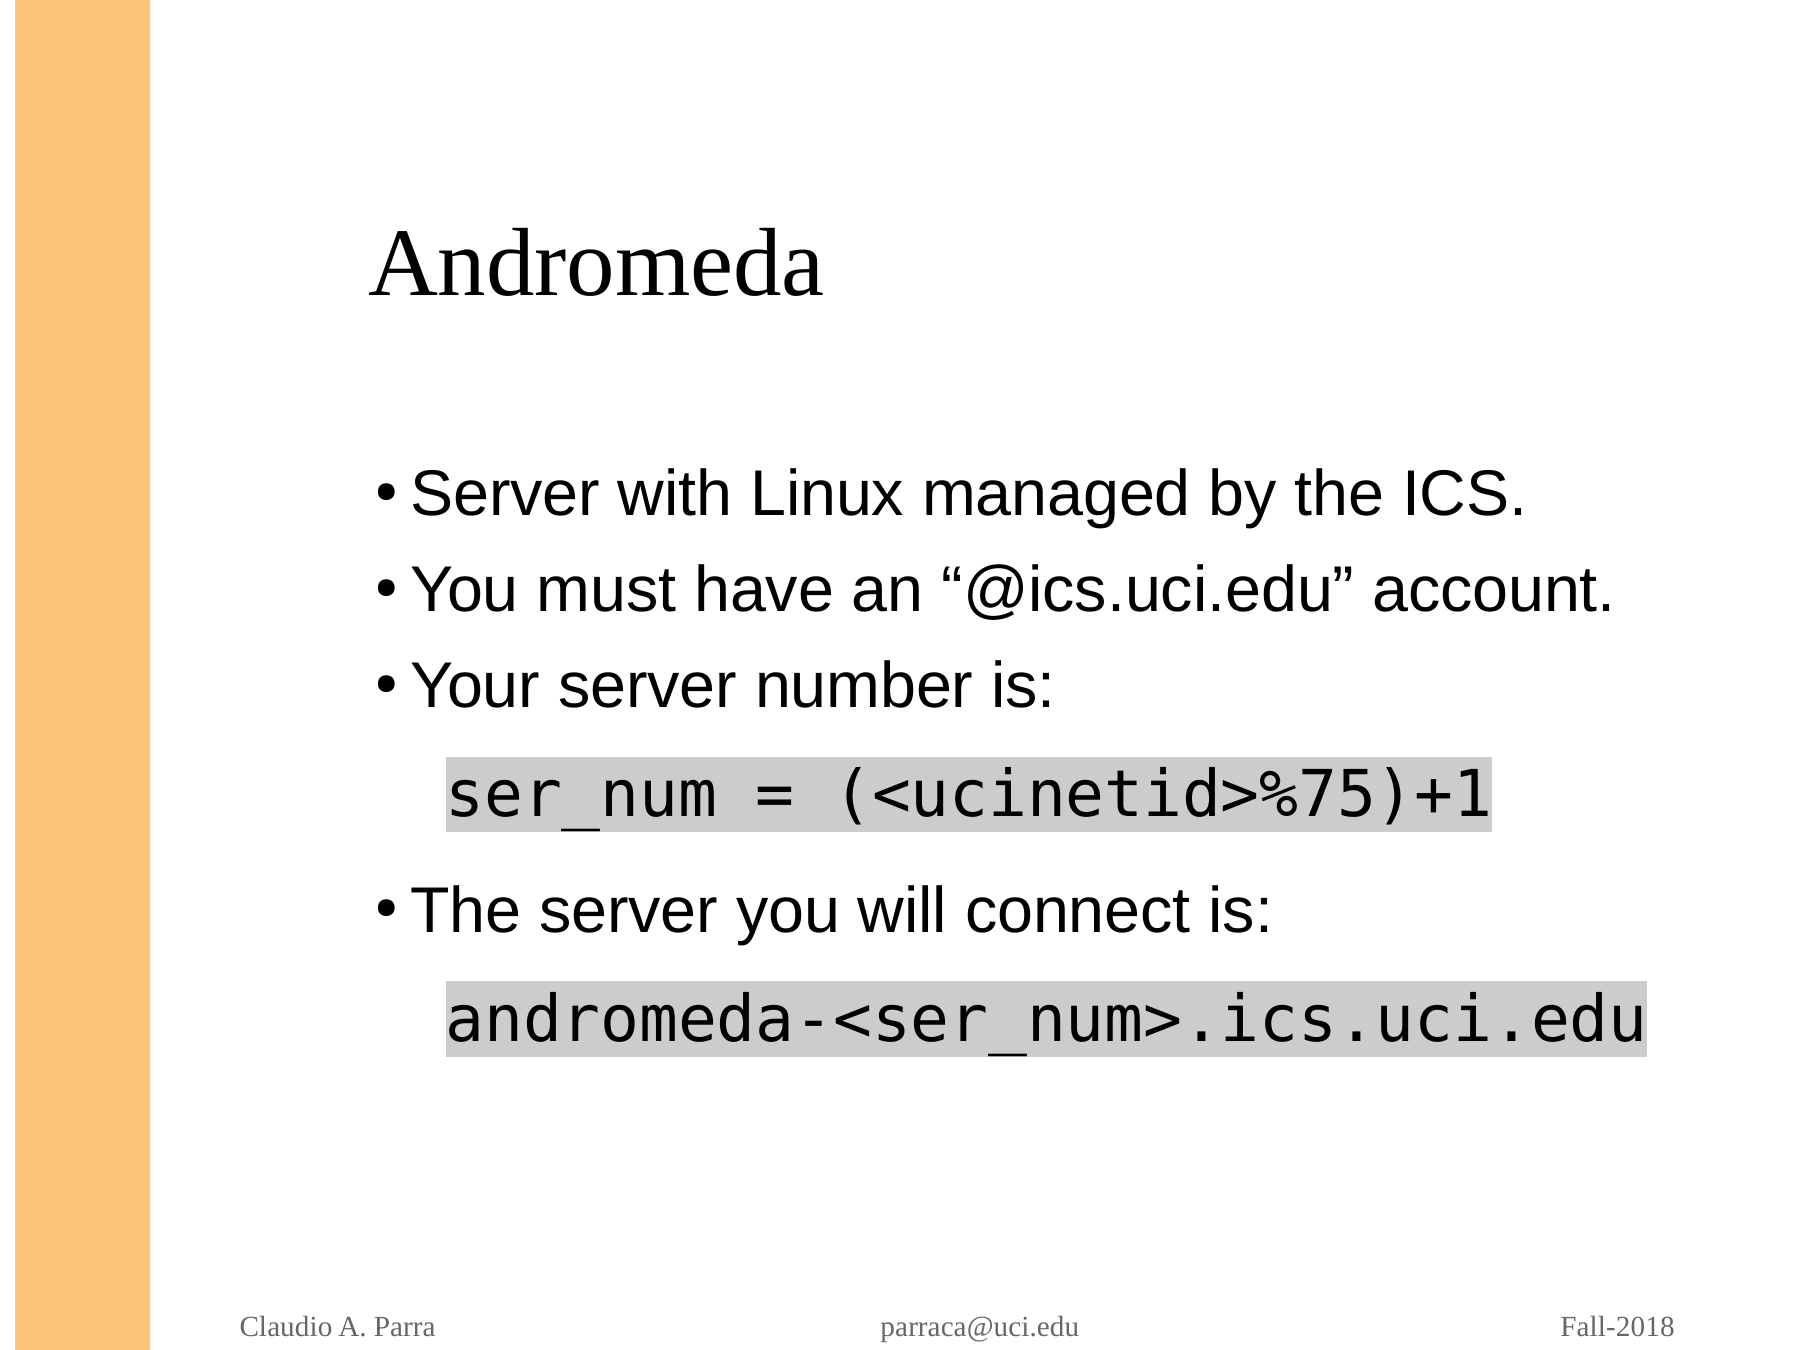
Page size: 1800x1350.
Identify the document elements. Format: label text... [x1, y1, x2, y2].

subtitle Andromeda [368, 208, 834, 317]
text_box Server with Linux managed by the ICS. You must have an “@ics.uci.edu” account. Your server number is: ser_num = (<ucinetid>%75)+1 The server you will connect is: andromeda-<ser_num>.ics.uci.edu [360, 449, 1666, 1081]
